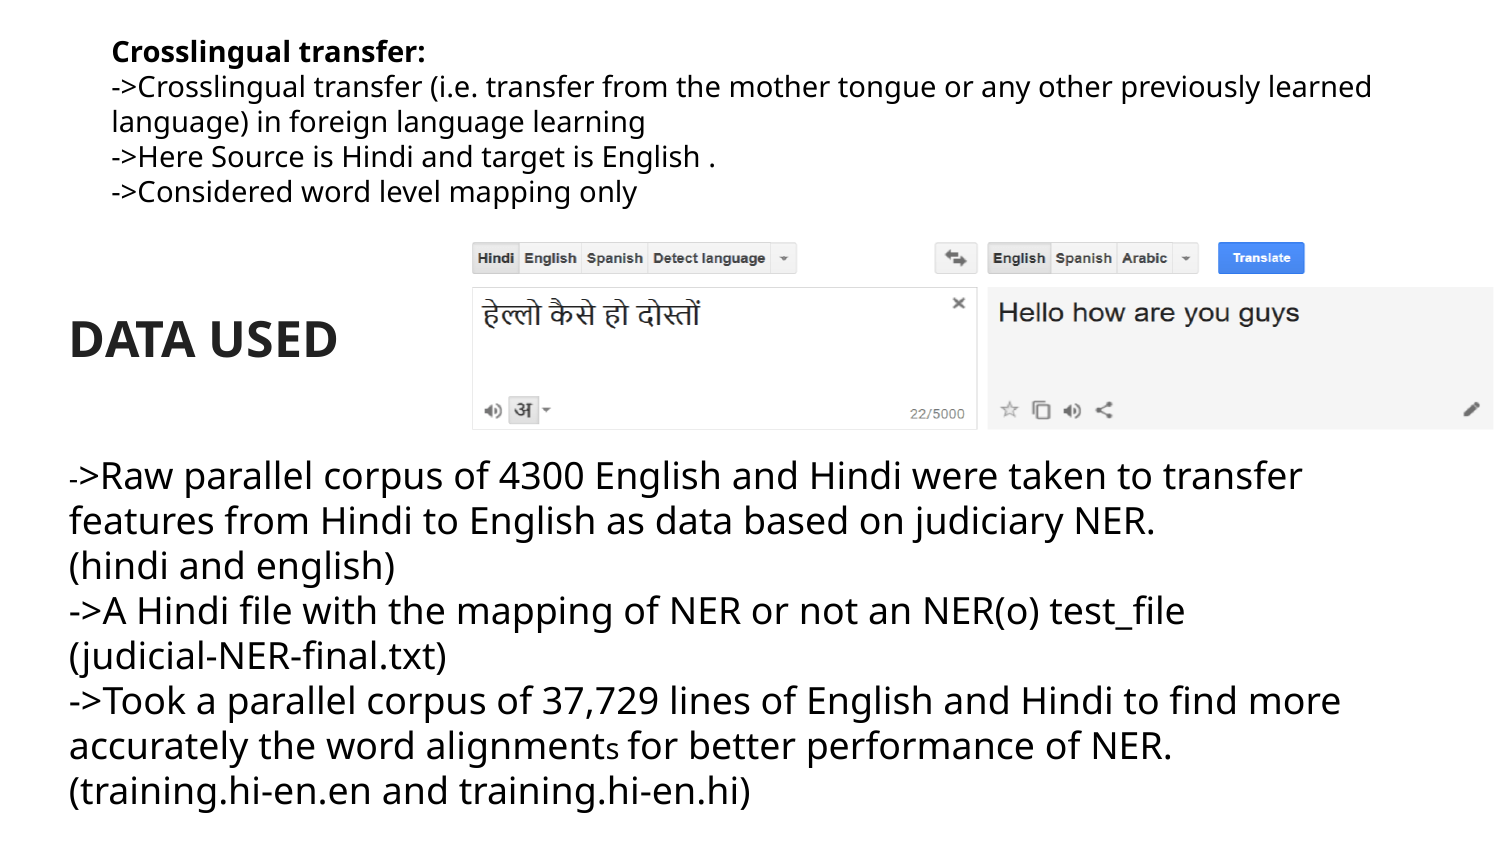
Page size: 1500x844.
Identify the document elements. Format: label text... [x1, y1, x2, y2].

picture [468, 233, 1500, 438]
text_box Crosslingual transfer: ->Crosslingual transfer (i.e. transfer from the mother tongue or any other previously learned language) in foreign language learning ->Here Source is Hindi and target is English . ->Considered word level mapping only [96, 18, 1456, 176]
text_box ->Raw parallel corpus of 4300 English and Hindi were taken to transfer features from Hindi to English as data based on judiciary NER. (hindi and english) ->A Hindi file with the mapping of NER or not an NER(o) test_file (judicial-NER-final.txt) ->Took a parallel corpus of 37,729 lines of English and Hindi to find more accurately the word alignments for better performance of NER. (training.hi-en.en and training.hi-en.hi) [54, 437, 1378, 698]
text_box DATA USED [54, 292, 468, 415]
